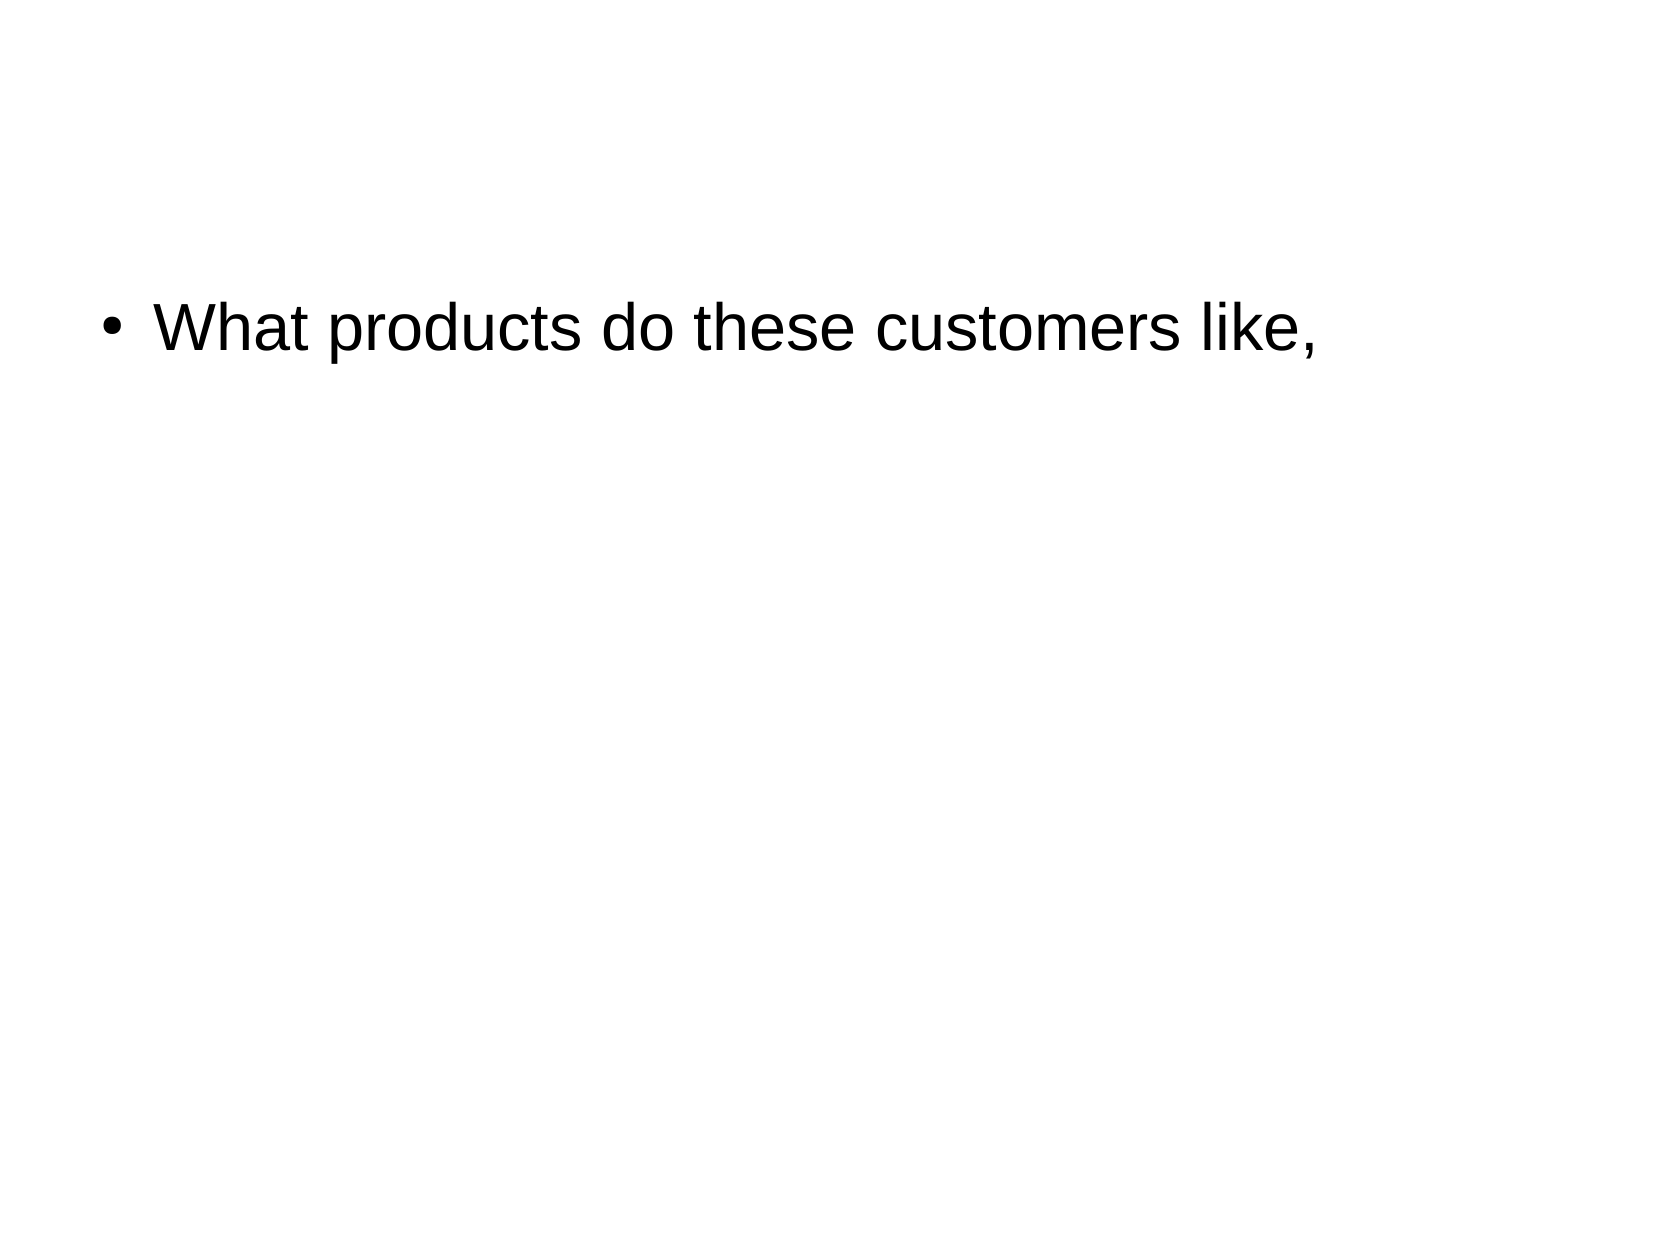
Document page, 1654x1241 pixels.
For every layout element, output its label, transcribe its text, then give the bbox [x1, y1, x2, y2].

list What products do these customers like, [82, 290, 1571, 1010]
